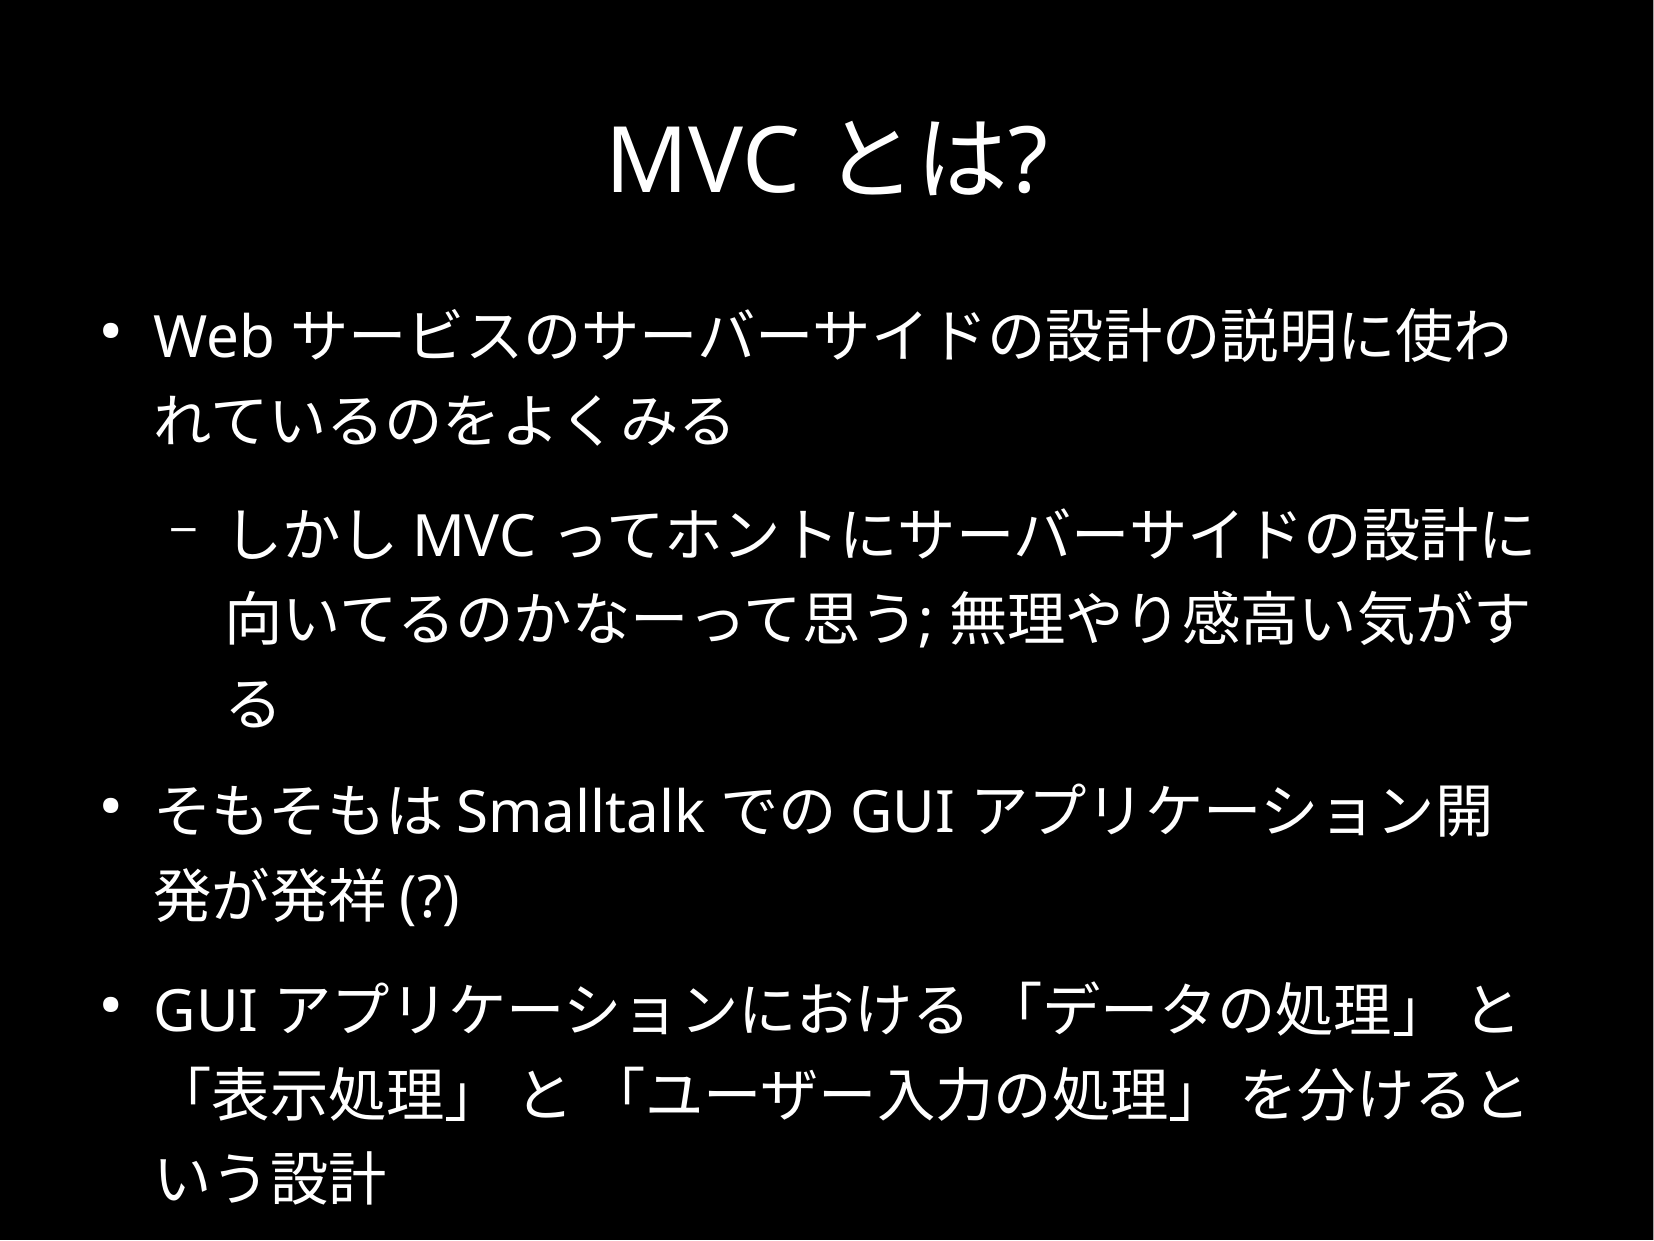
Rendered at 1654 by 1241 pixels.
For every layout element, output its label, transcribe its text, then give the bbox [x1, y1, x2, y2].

list Web サービスのサーバーサイドの設計の説明に使われているのをよくみる しかし MVC ってホントにサーバーサイドの設計に向いてるのかなーって思う; 無理やり感高い気がする そもそもは Smalltalk での GUI アプリケーション開発が発祥 (?) GUI アプリケーションにおける 「データの処理」 と 「表示処理」 と 「ユーザー入力の処理」 を分けるという設計 Model : データの管理・処理 View : 表示の処理 Controller : ユーザー入力に応じて Model や View (やその他オブジェクト) にメッセージを飛ばす [82, 290, 1538, 1146]
title MVC とは? [82, 49, 1571, 257]
